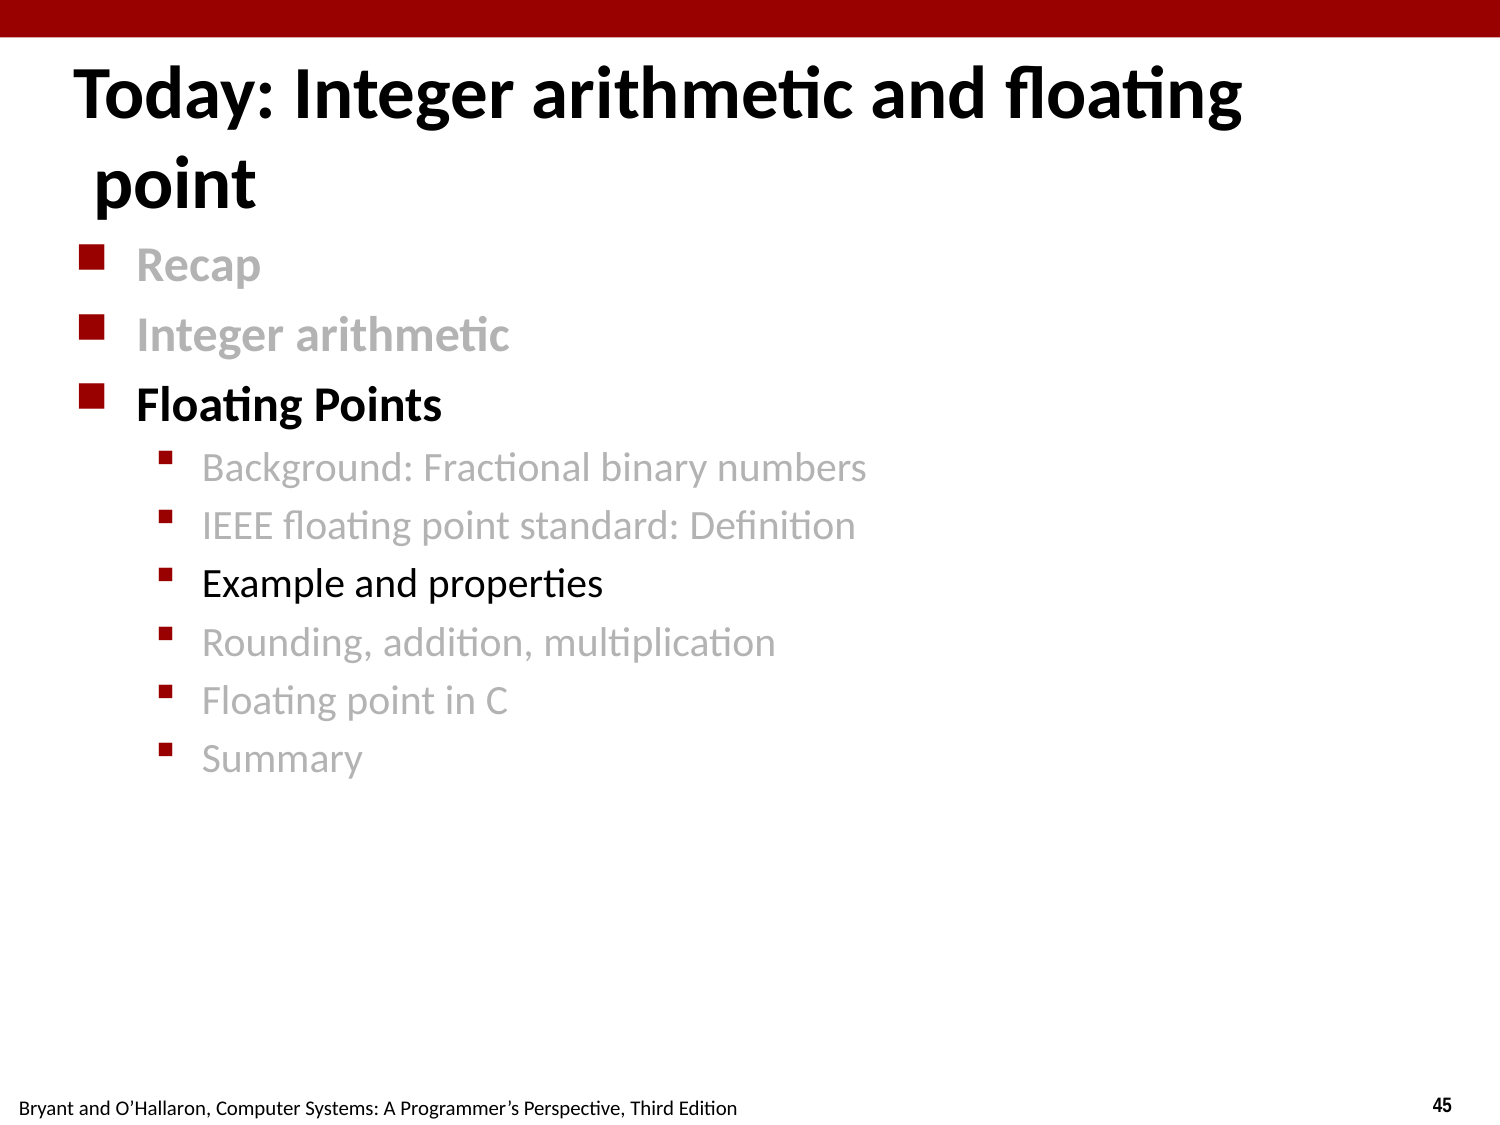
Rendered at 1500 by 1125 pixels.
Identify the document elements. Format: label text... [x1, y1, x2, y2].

title Today: Integer arithmetic and floating point [58, 71, 1304, 197]
list Recap Integer arithmetic Floating Points Background: Fractional binary numbers IEEE floating point standard: Definition Example and properties Rounding, addition, multiplication Floating point in C Summary [65, 223, 1361, 1040]
